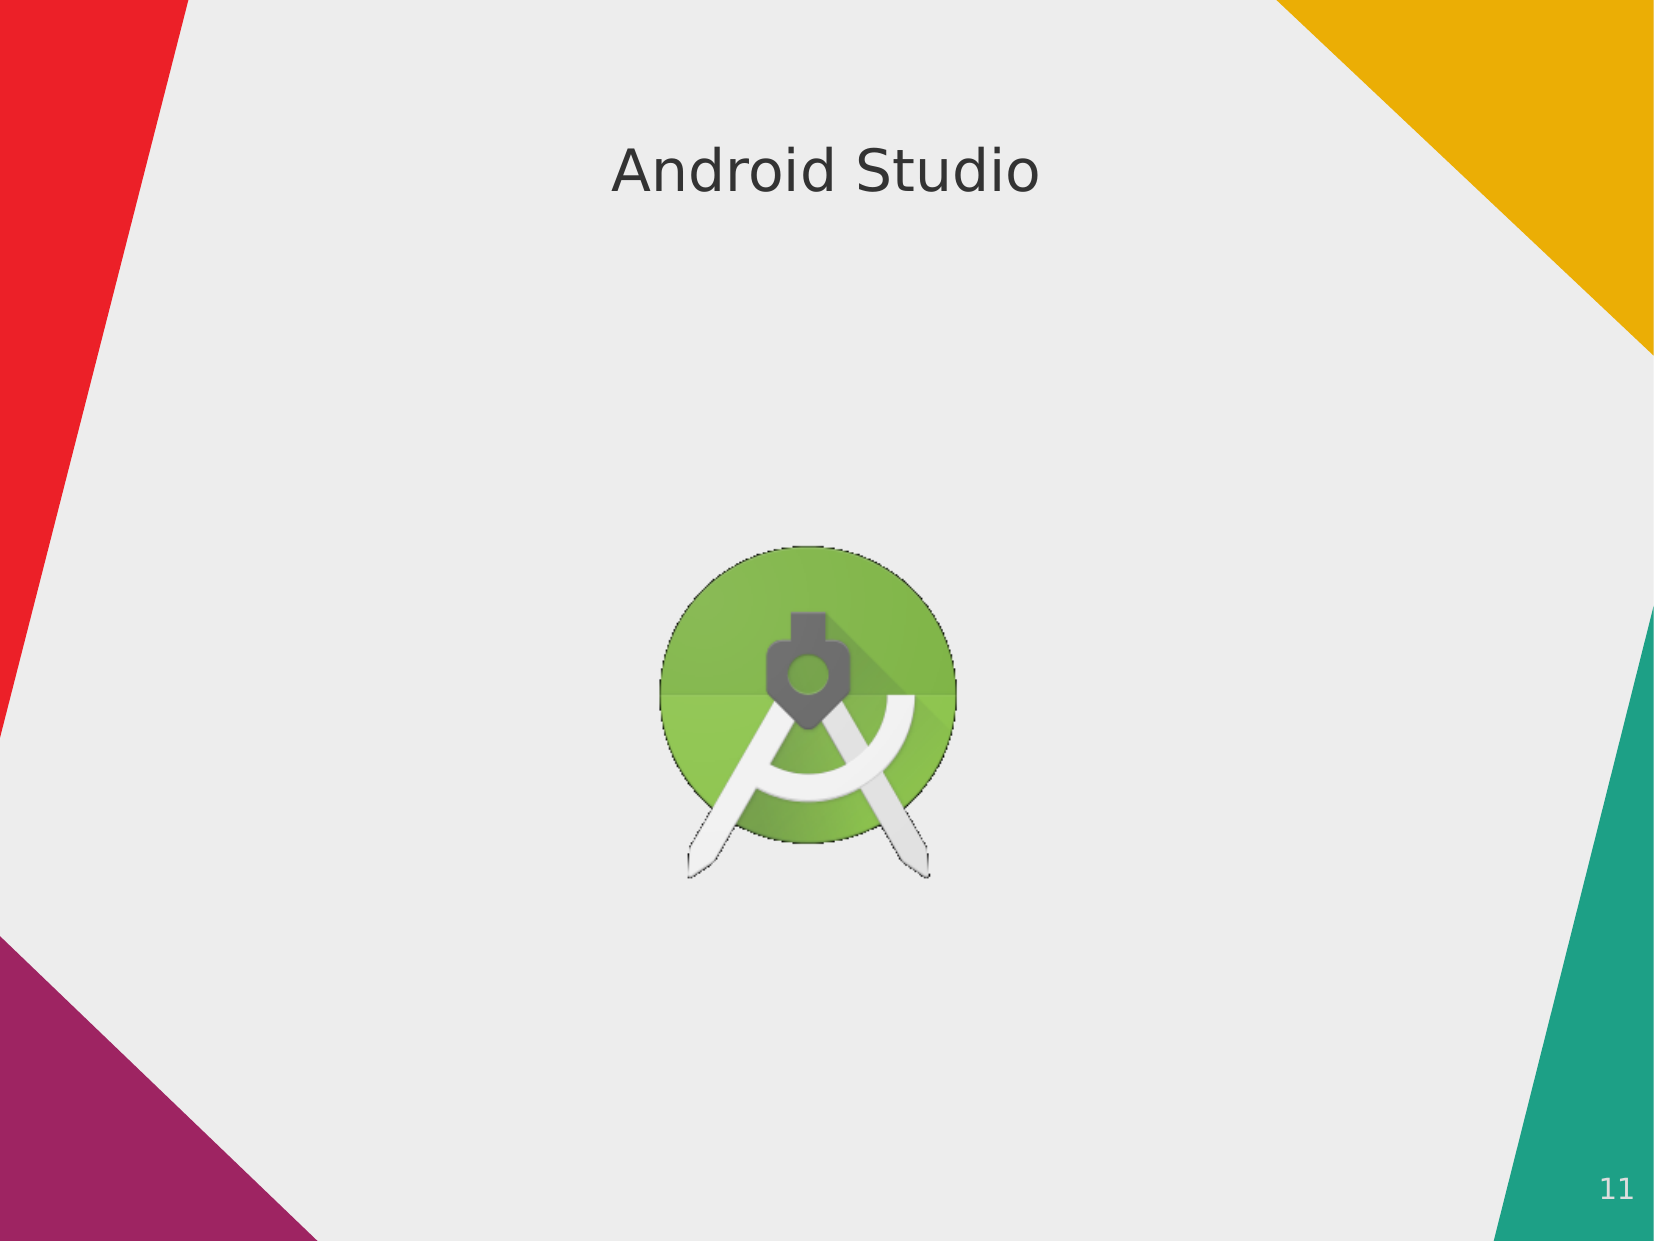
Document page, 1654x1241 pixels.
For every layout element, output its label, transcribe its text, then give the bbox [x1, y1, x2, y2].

title Android Studio [114, 73, 1539, 271]
picture [569, 493, 1040, 910]
